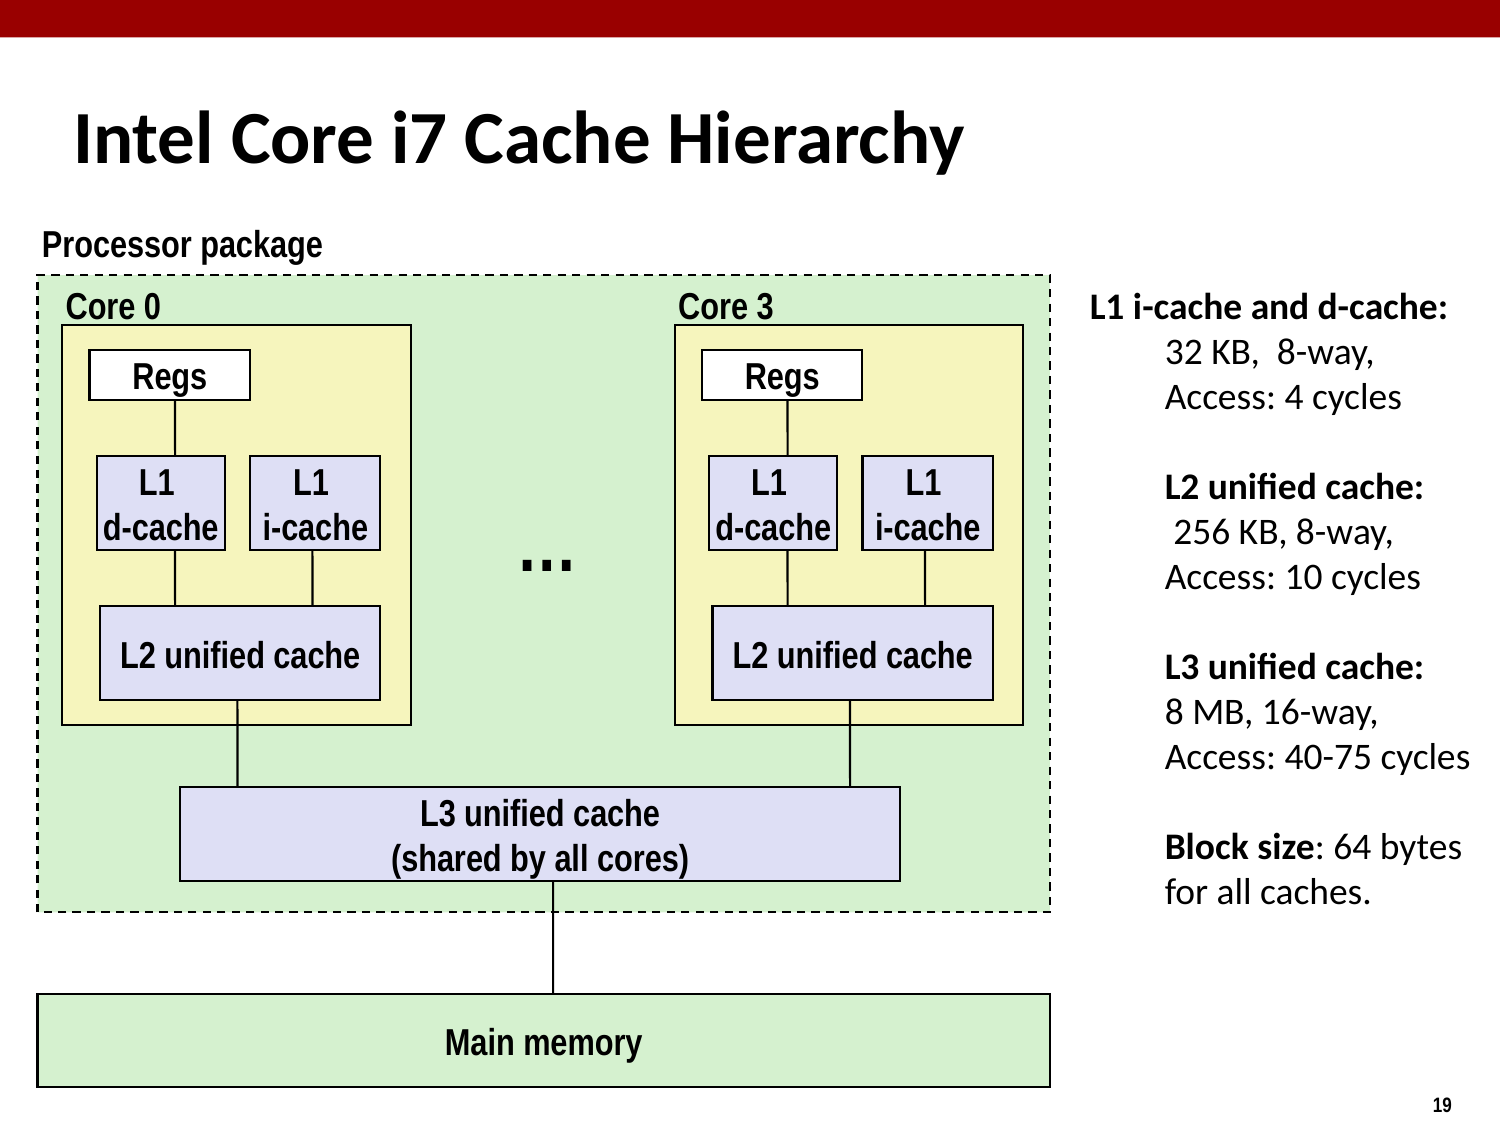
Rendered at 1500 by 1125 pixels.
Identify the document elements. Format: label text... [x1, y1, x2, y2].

text_box L1 d-cache [709, 456, 838, 550]
text_box L1 d-cache [96, 456, 225, 550]
text_box Main memory [37, 993, 1050, 1088]
text_box L2 unified cache [712, 606, 993, 700]
text_box L2 unified cache [99, 606, 381, 700]
text_box Regs [702, 350, 863, 400]
text_box Processor package [27, 212, 338, 273]
text_box L3 unified cache (shared by all cores) [180, 787, 900, 882]
text_box Core 0 [50, 274, 177, 335]
text_box … [487, 489, 607, 595]
text_box Core 3 [663, 274, 789, 335]
text_box L1 i-cache [249, 456, 381, 550]
text_box [37, 275, 1050, 913]
title Intel Core i7 Cache Hierarchy [58, 71, 1304, 197]
text_box L1 i-cache and d-cache: 32 KB, 8-way, Access: 4 cycles L2 unified cache: 256 KB, 8-way, Access: 10 cycles L3 unified cache: 8 MB, 16-way, Access: 40-75 cycles Block size: 64 bytes for all caches. [1074, 274, 1488, 920]
text_box Regs [89, 350, 250, 400]
text_box L1 i-cache [862, 456, 993, 550]
